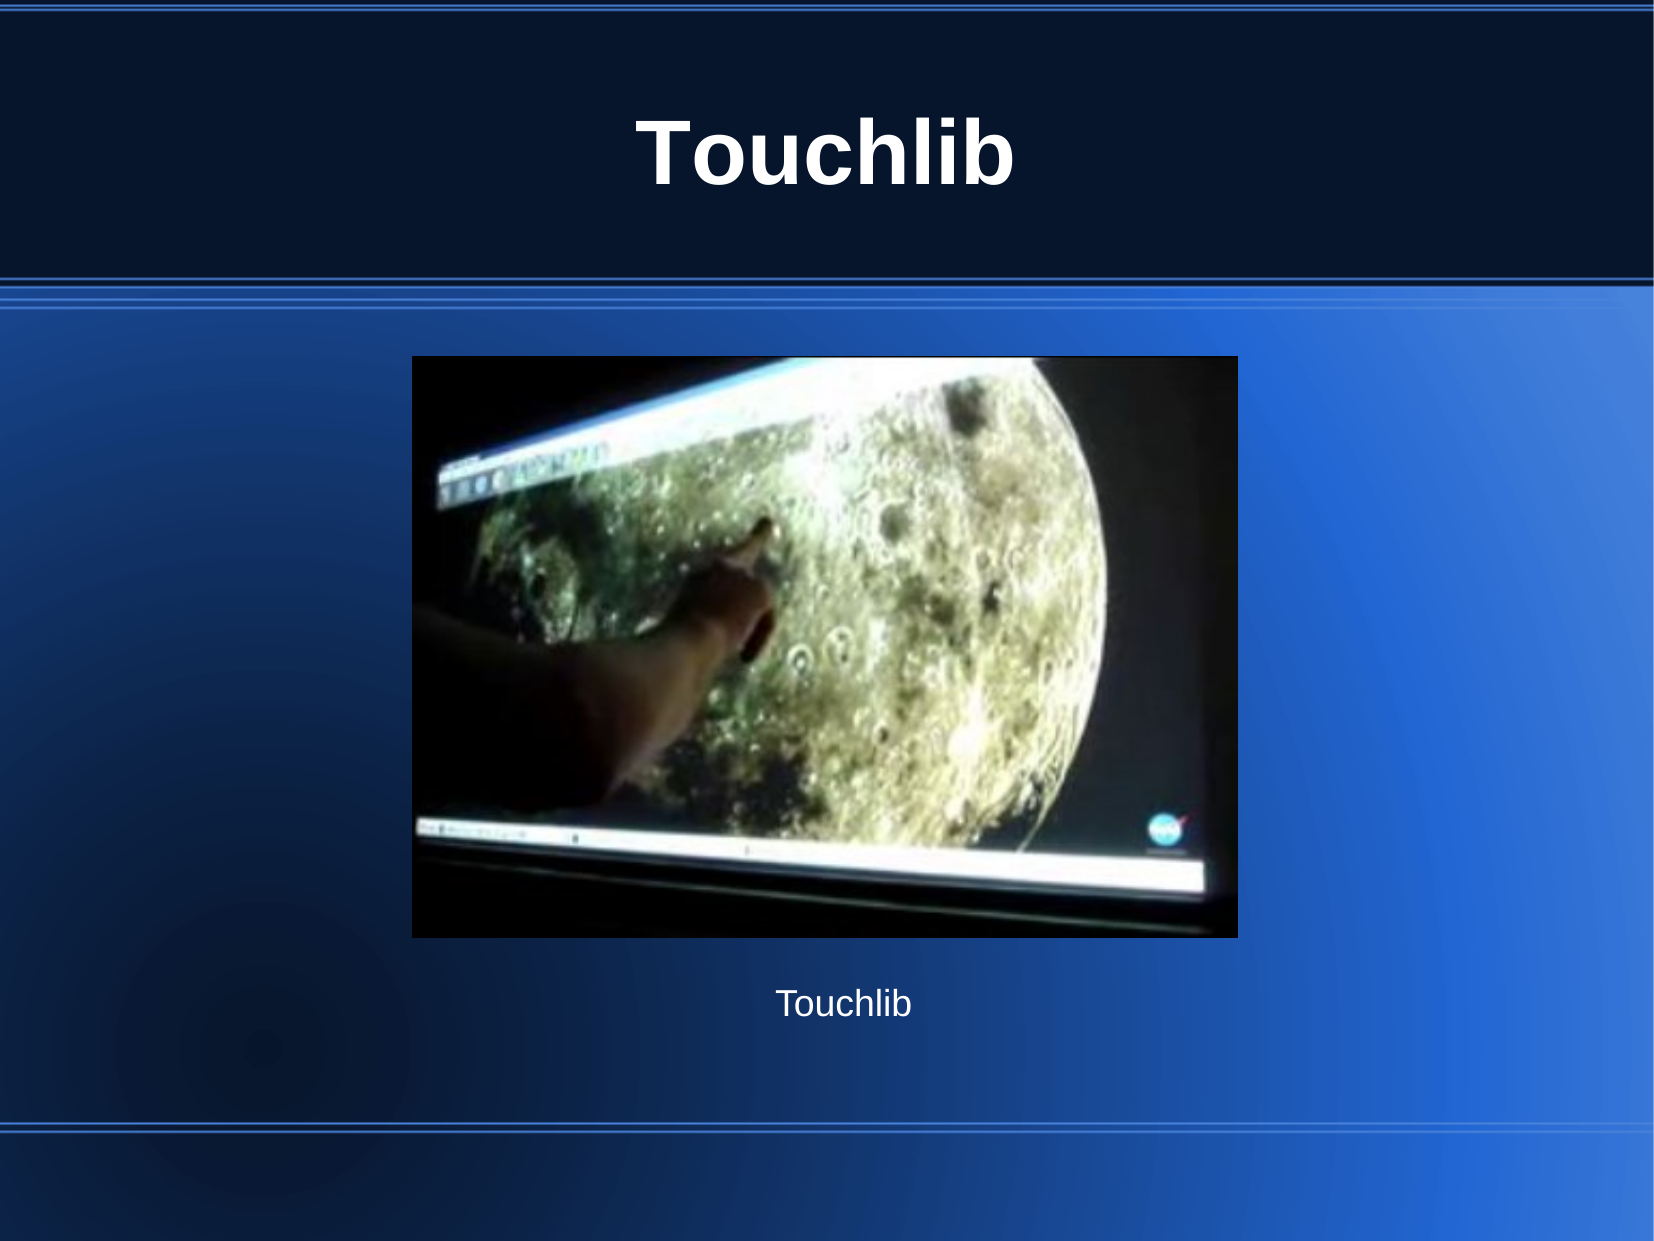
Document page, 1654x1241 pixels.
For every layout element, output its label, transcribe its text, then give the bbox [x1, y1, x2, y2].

title Touchlib [82, 56, 1571, 250]
picture [0, 0, 1654, 1241]
text_box Touchlib [675, 975, 1013, 1046]
